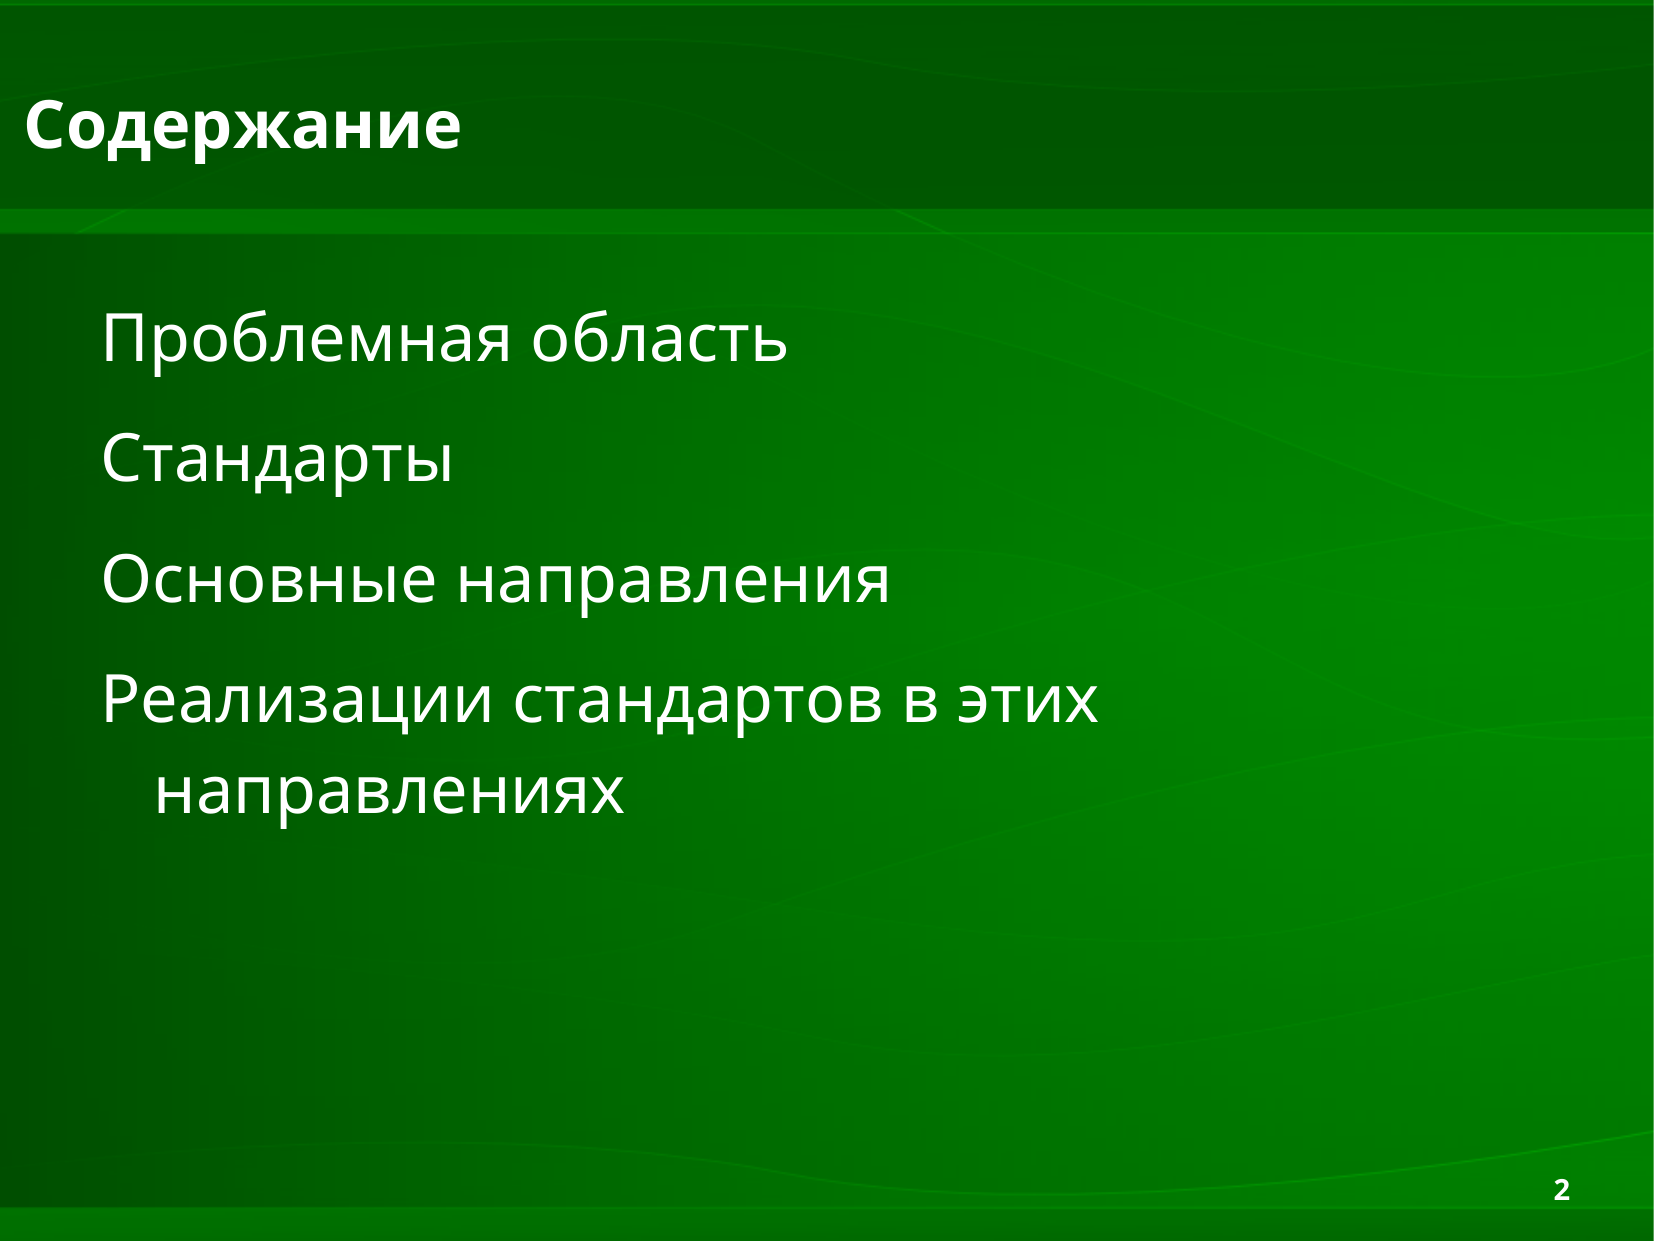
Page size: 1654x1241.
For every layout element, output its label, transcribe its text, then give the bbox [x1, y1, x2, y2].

picture [0, 0, 1654, 1241]
list Проблемная область Стандарты Основные направления Реализации стандартов в этих направлениях [82, 290, 1571, 1123]
title Содержание [23, 8, 1625, 237]
